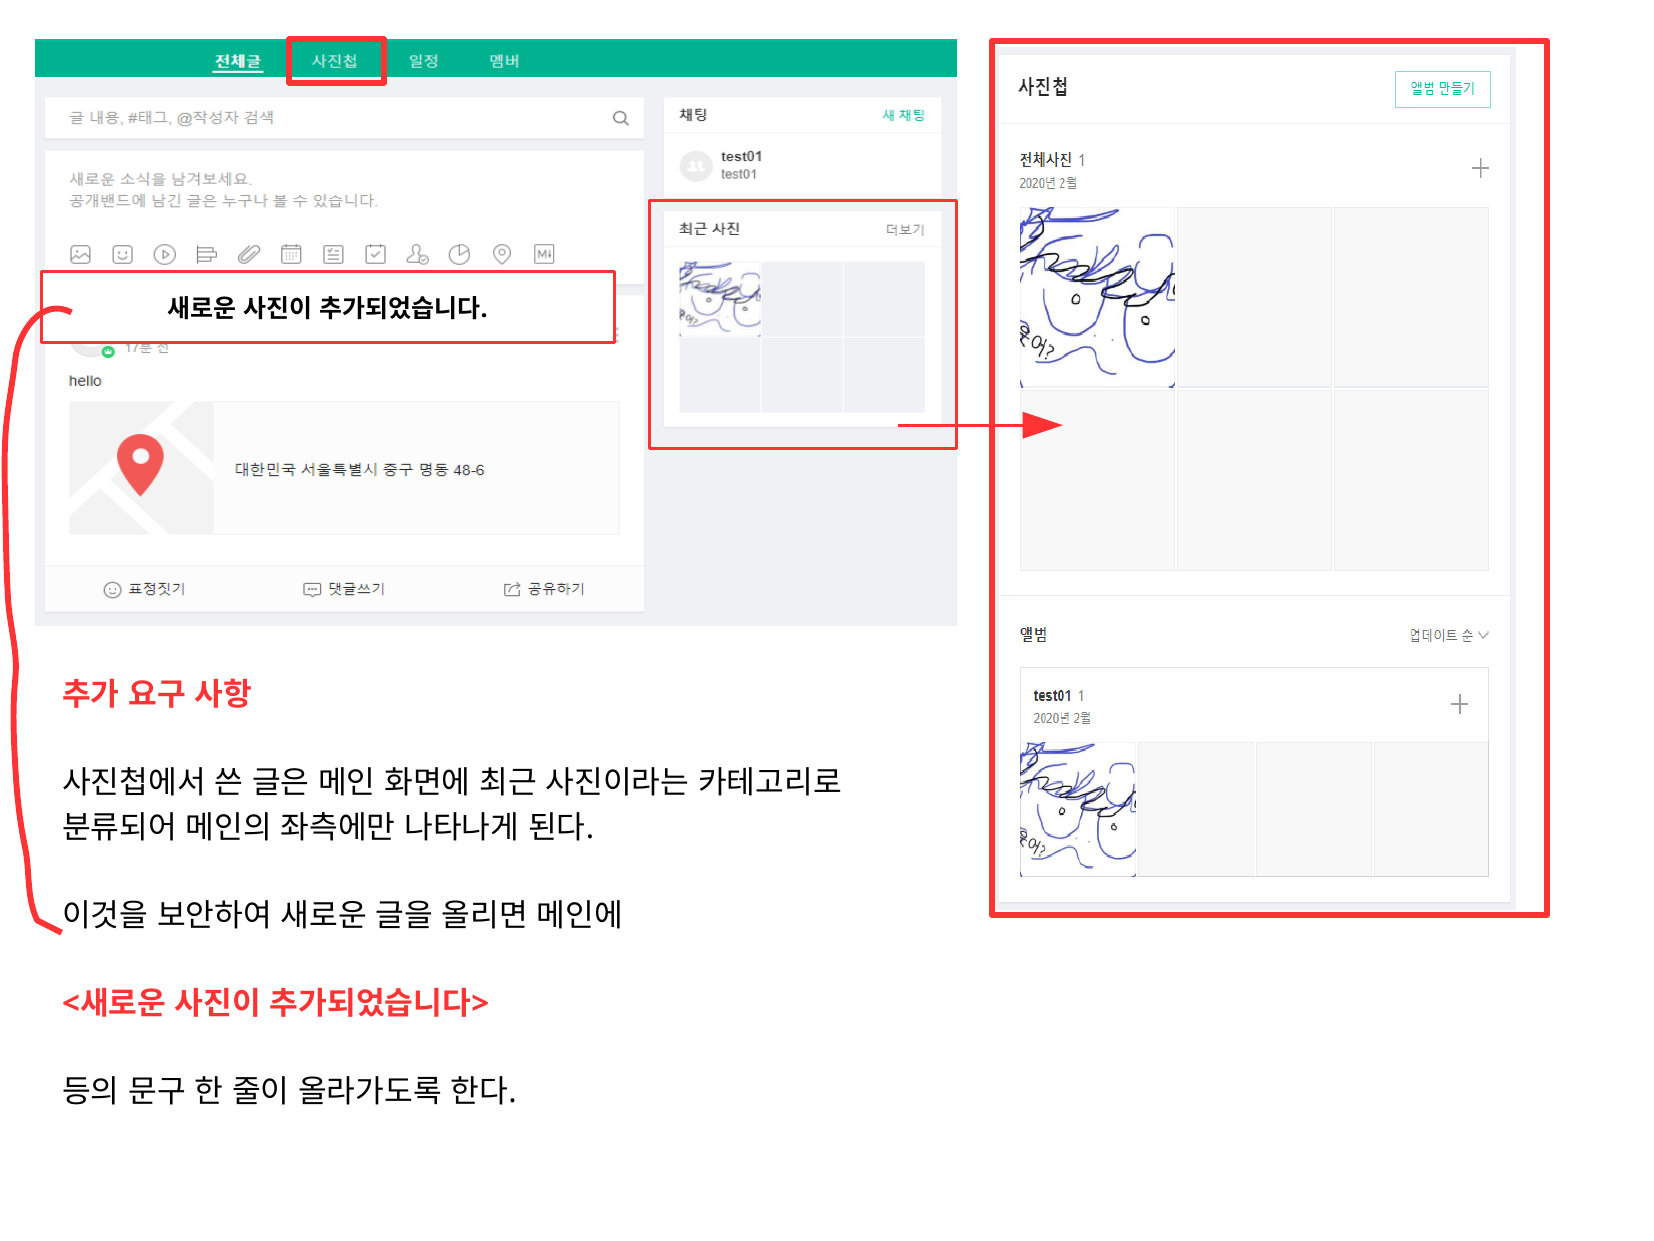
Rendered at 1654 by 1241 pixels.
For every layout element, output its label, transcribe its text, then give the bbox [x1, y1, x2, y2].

picture [651, 202, 955, 447]
picture [995, 47, 1516, 910]
text_box 추가 요구 사항 사진첩에서 쓴 글은 메인 화면에 최근 사진이라는 카테고리로 분류되어 메인의 좌측에만 나타나게 된다. 이것을 보안하여 새로운 글을 올리면 메인에 <새로운 사진이 추가되었습니다> 등의 문구 한 줄이 올라가도록 한다. [47, 661, 932, 1037]
picture [292, 42, 381, 80]
text_box 새로운 사진이 추가되었습니다. [41, 271, 615, 343]
picture [35, 39, 957, 626]
